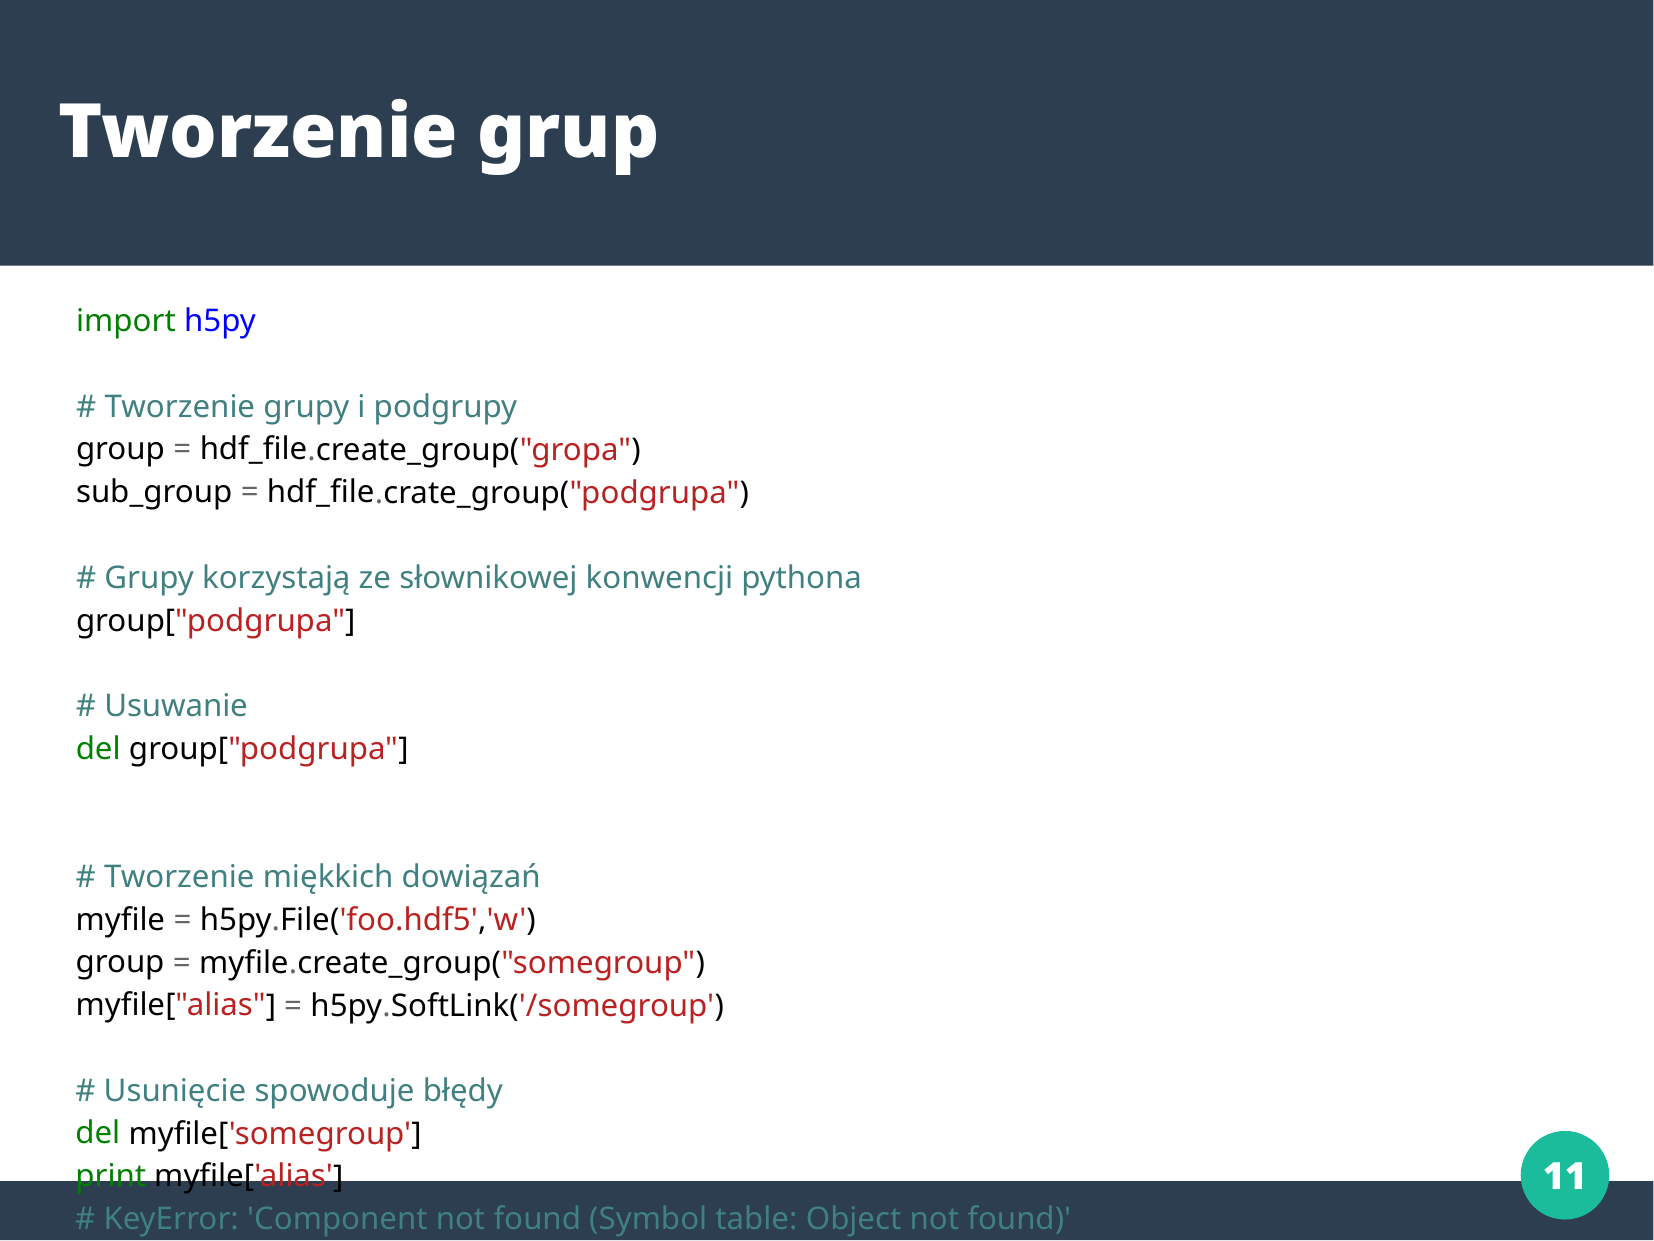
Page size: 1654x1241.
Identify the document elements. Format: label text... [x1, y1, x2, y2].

title Tworzenie grup [59, 49, 1595, 207]
text_box import h5py # Tworzenie grupy i podgrupy group = hdf_file.create_group("gropa") sub_group = hdf_file.crate_group("podgrupa") # Grupy korzystają ze słownikowej konwencji pythona group["podgrupa"] # Usuwanie del group["podgrupa"] # Tworzenie miękkich dowiązań myfile = h5py.File('foo.hdf5','w') group = myfile.create_group("somegroup") myfile["alias"] = h5py.SoftLink('/somegroup') # Usunięcie spowoduje błędy del myfile['somegroup'] print myfile['alias'] # KeyError: 'Component not found (Symbol table: Object not found)' [60, 290, 1617, 1162]
